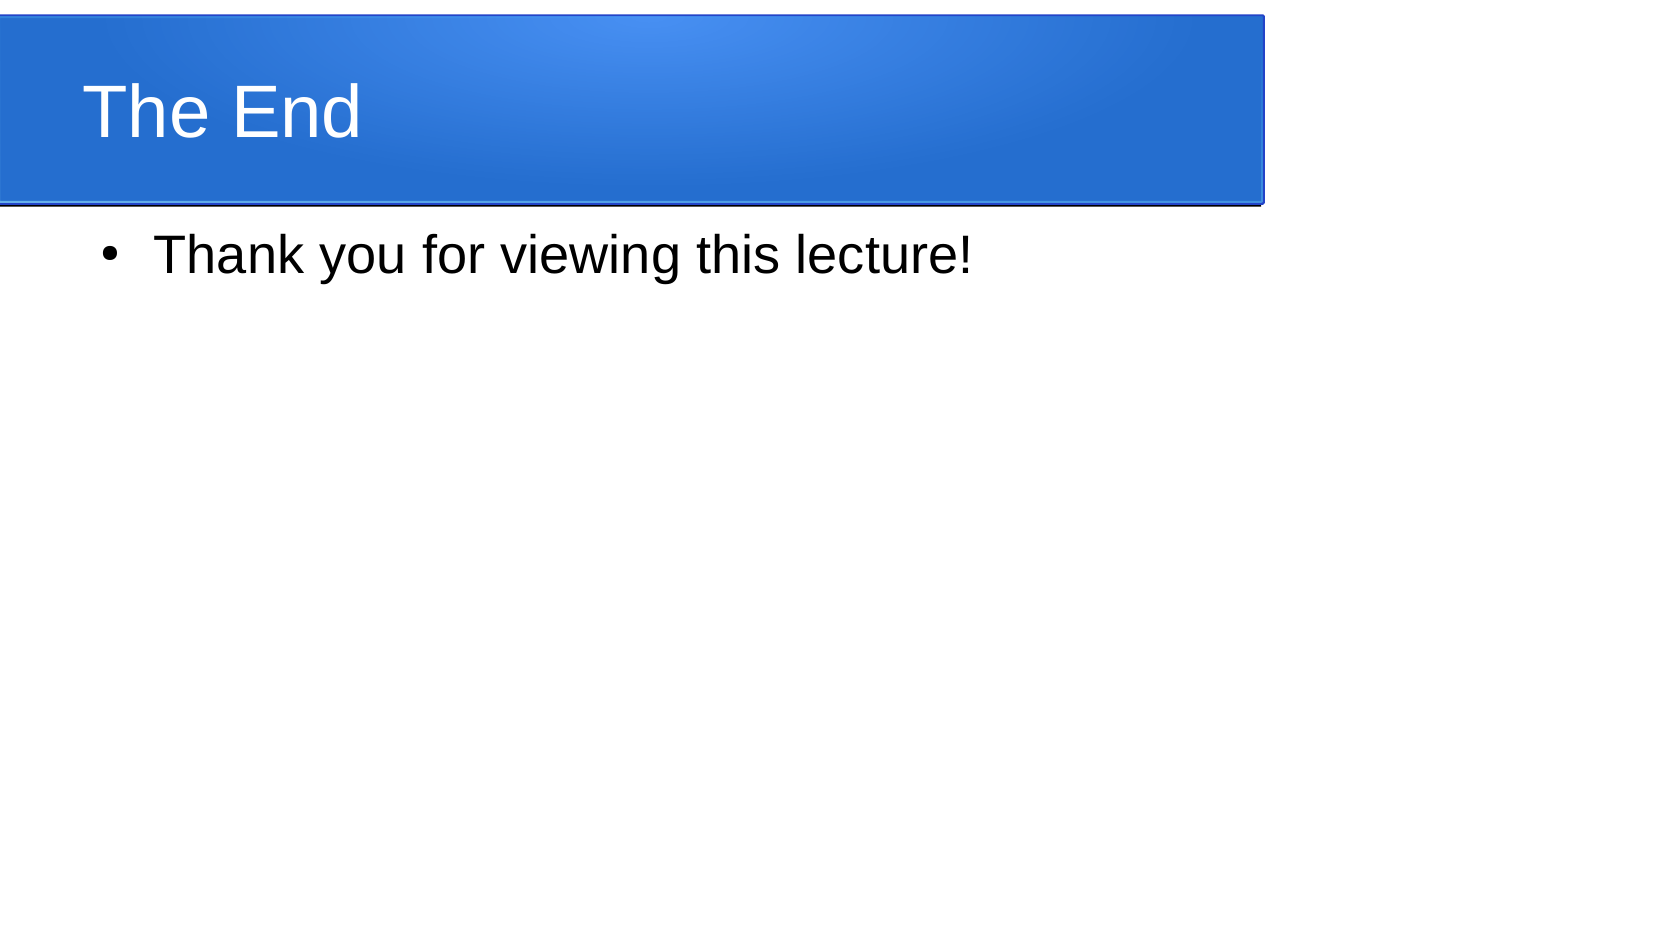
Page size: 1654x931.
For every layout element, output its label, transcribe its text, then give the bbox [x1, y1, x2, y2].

list Thank you for viewing this lecture! [82, 224, 1571, 764]
title The End [82, 35, 1235, 189]
